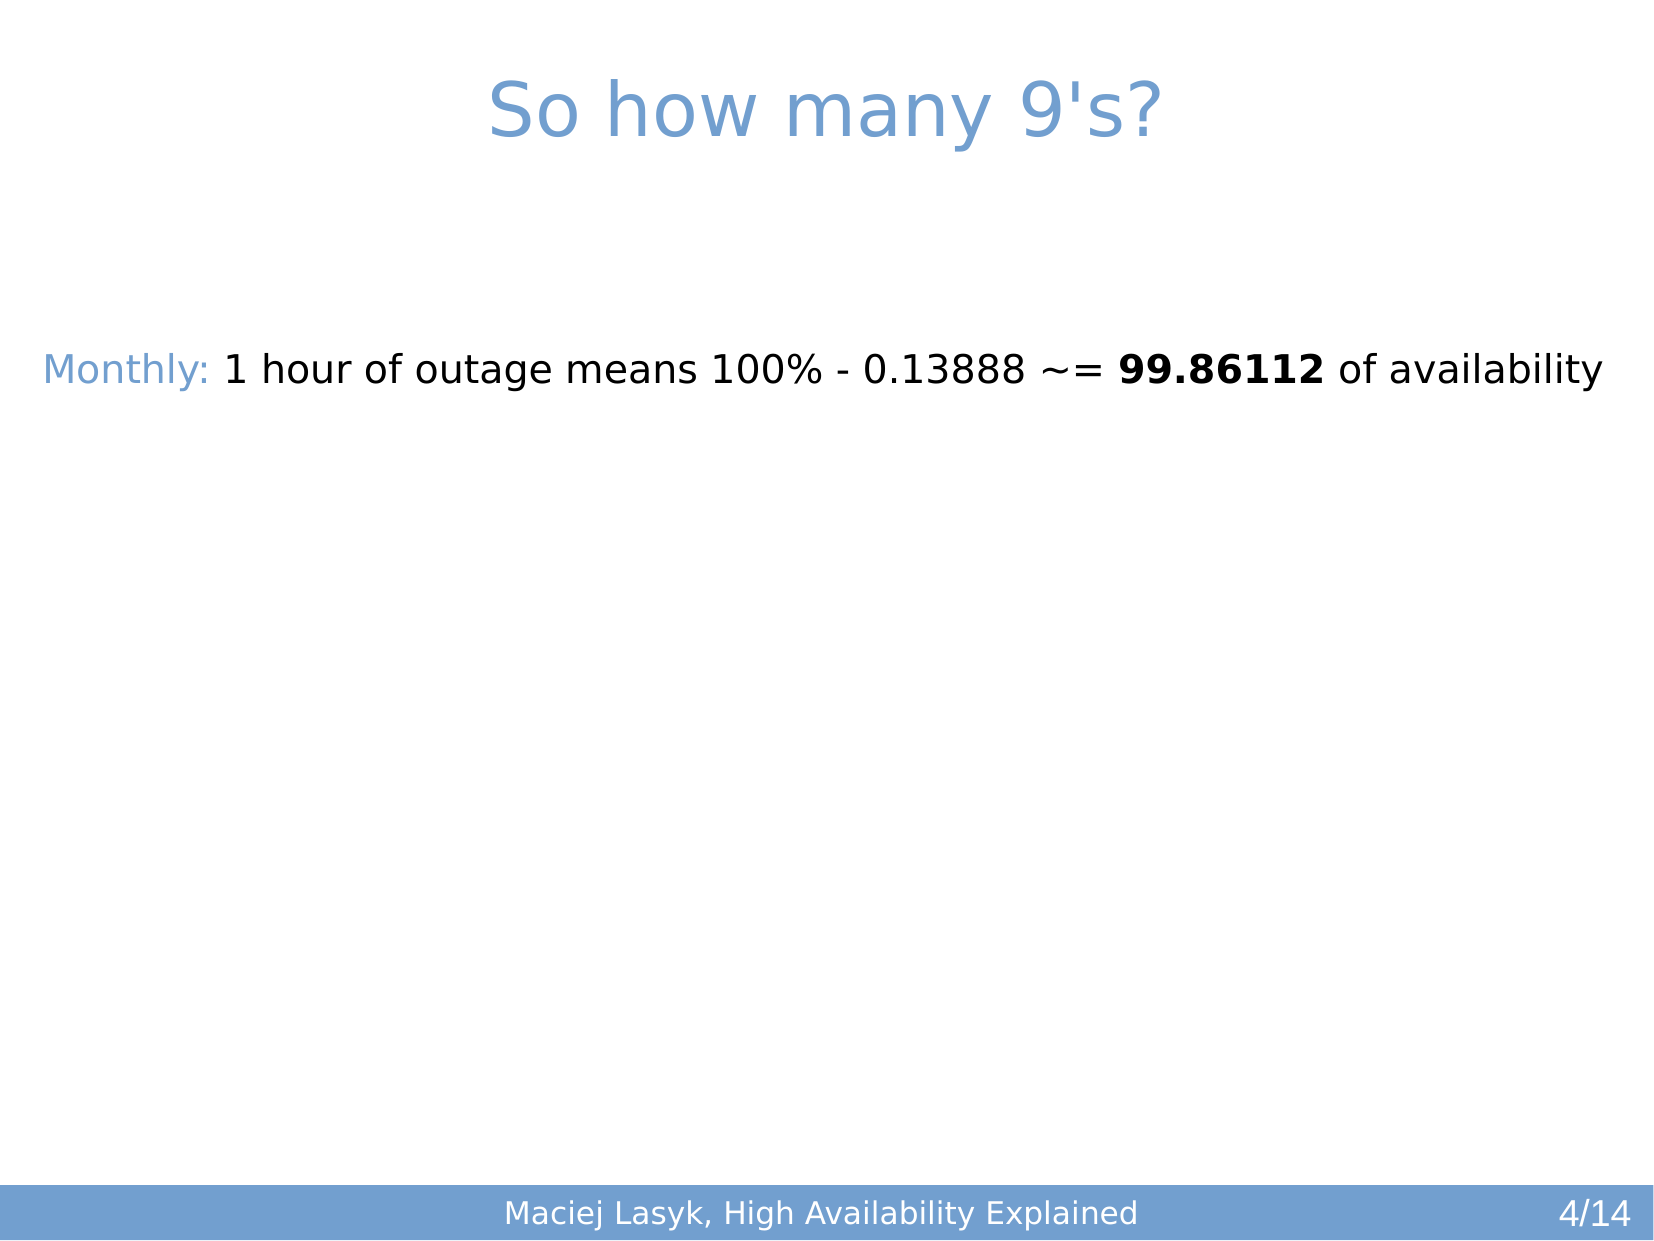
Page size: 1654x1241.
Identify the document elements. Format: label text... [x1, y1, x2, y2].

text_box [0, 1185, 1533, 1241]
text_box 4/14 [1533, 1185, 1647, 1241]
text_box Maciej Lasyk, High Availability Explained [489, 1188, 1165, 1240]
text_box Monthly: 1 hour of outage means 100% - 0.13888 ~= 99.86112 of availability [27, 339, 1619, 400]
text_box [1647, 1185, 1654, 1241]
text_box So how many 9's? [473, 60, 1181, 163]
